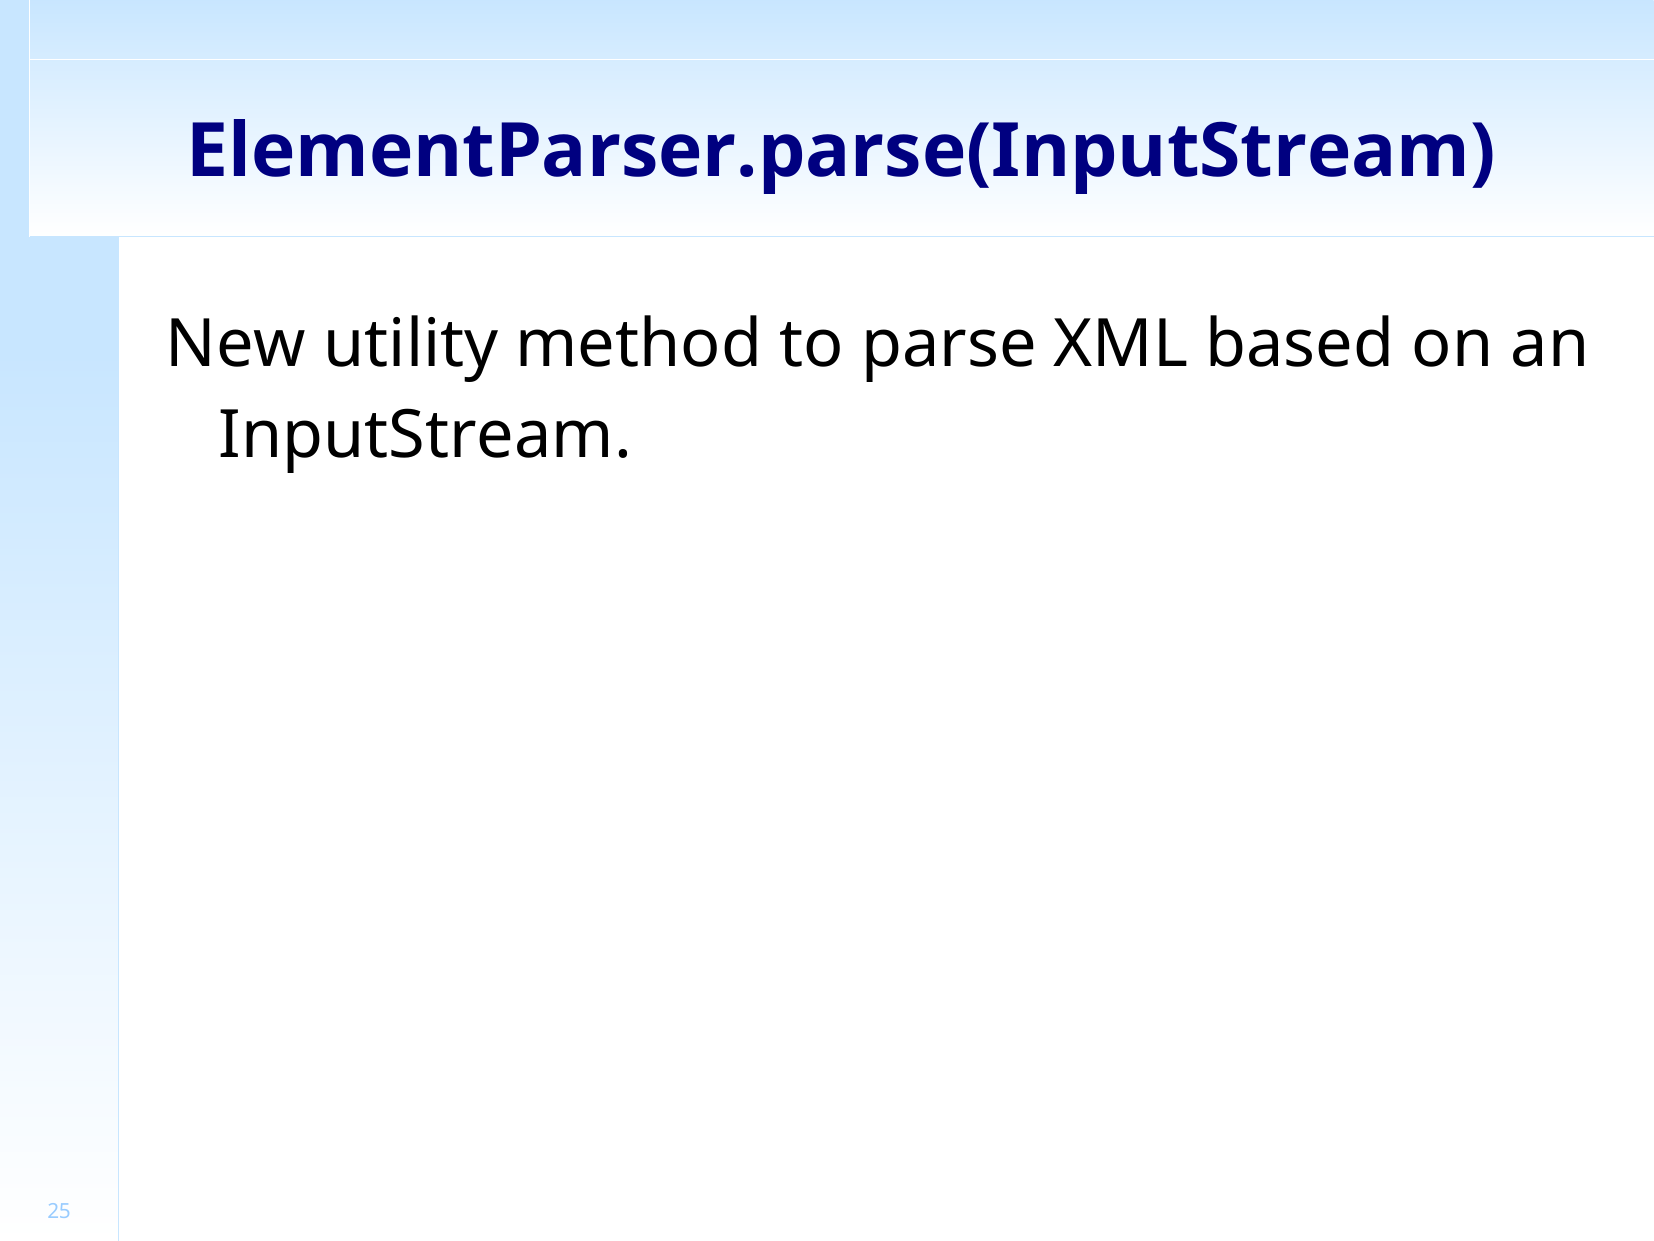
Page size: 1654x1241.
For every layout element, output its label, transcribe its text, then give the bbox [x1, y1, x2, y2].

list New utility method to parse XML based on an InputStream. [147, 295, 1625, 1182]
title ElementParser.parse(InputStream) [29, 59, 1654, 237]
